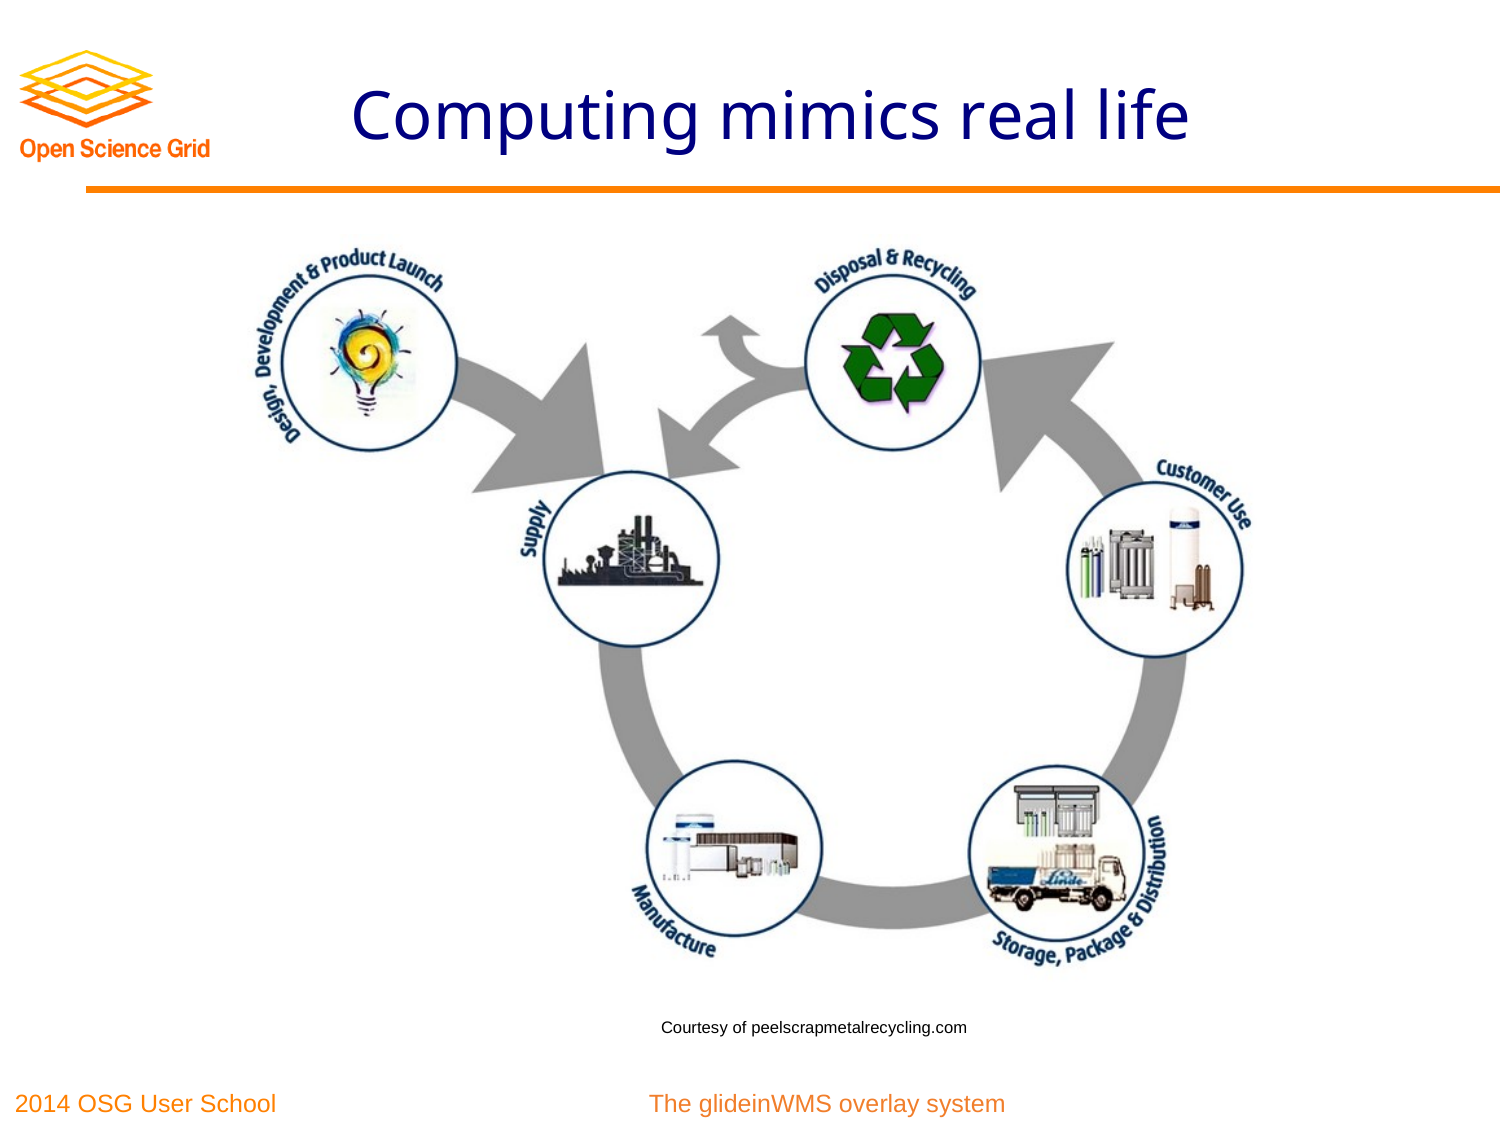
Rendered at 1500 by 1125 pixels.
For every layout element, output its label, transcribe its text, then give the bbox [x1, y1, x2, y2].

picture [237, 234, 1273, 986]
title Computing mimics real life [201, 18, 1342, 207]
text_box Courtesy of peelscrapmetalrecycling.com [646, 1009, 983, 1045]
picture [0, 27, 201, 179]
